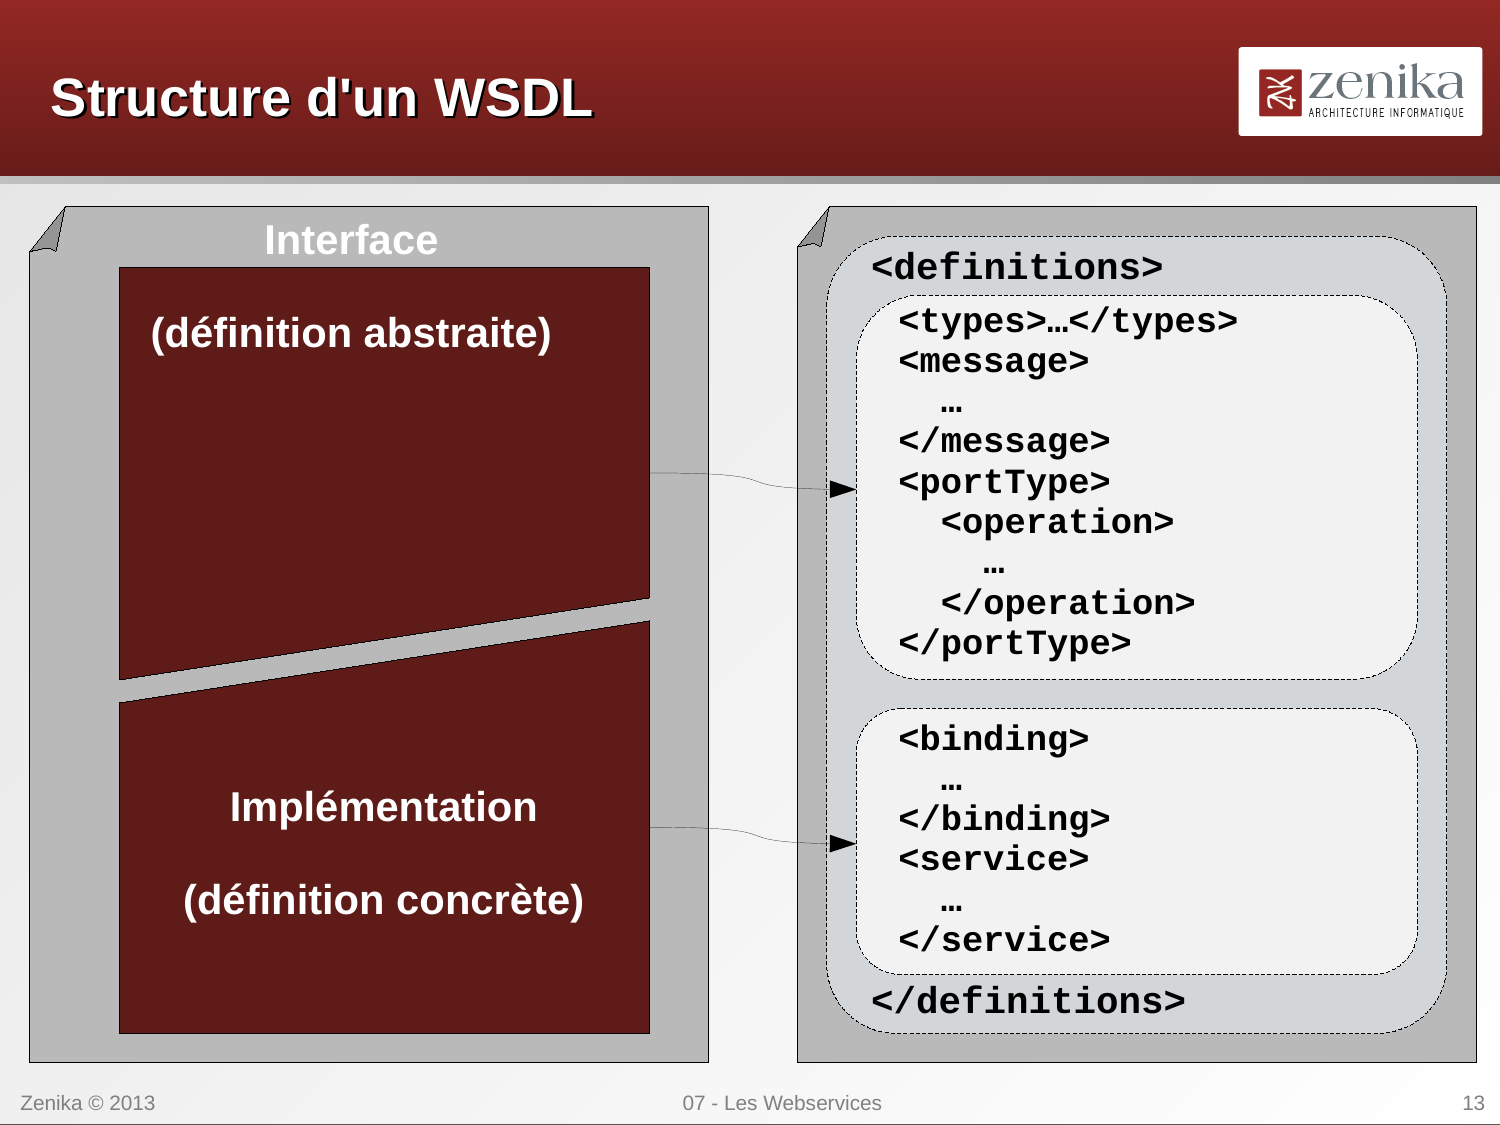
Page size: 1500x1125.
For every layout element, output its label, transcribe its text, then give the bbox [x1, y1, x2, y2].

text_box [29, 206, 709, 1063]
text_box <types>…</types> <message> … </message> <portType> <operation> … </operation> </portType> [856, 295, 1254, 673]
text_box Implémentation (définition concrète) [118, 776, 650, 931]
text_box <definitions> [856, 240, 1179, 295]
text_box [797, 206, 1477, 1063]
text_box <binding> … </binding> <service> … </service> [856, 713, 1126, 974]
text_box </definitions> [856, 974, 1201, 1032]
title Structure d'un WSDL [50, 15, 1206, 180]
picture [1257, 58, 1464, 125]
text_box Interface (définition abstraite) [85, 209, 618, 364]
